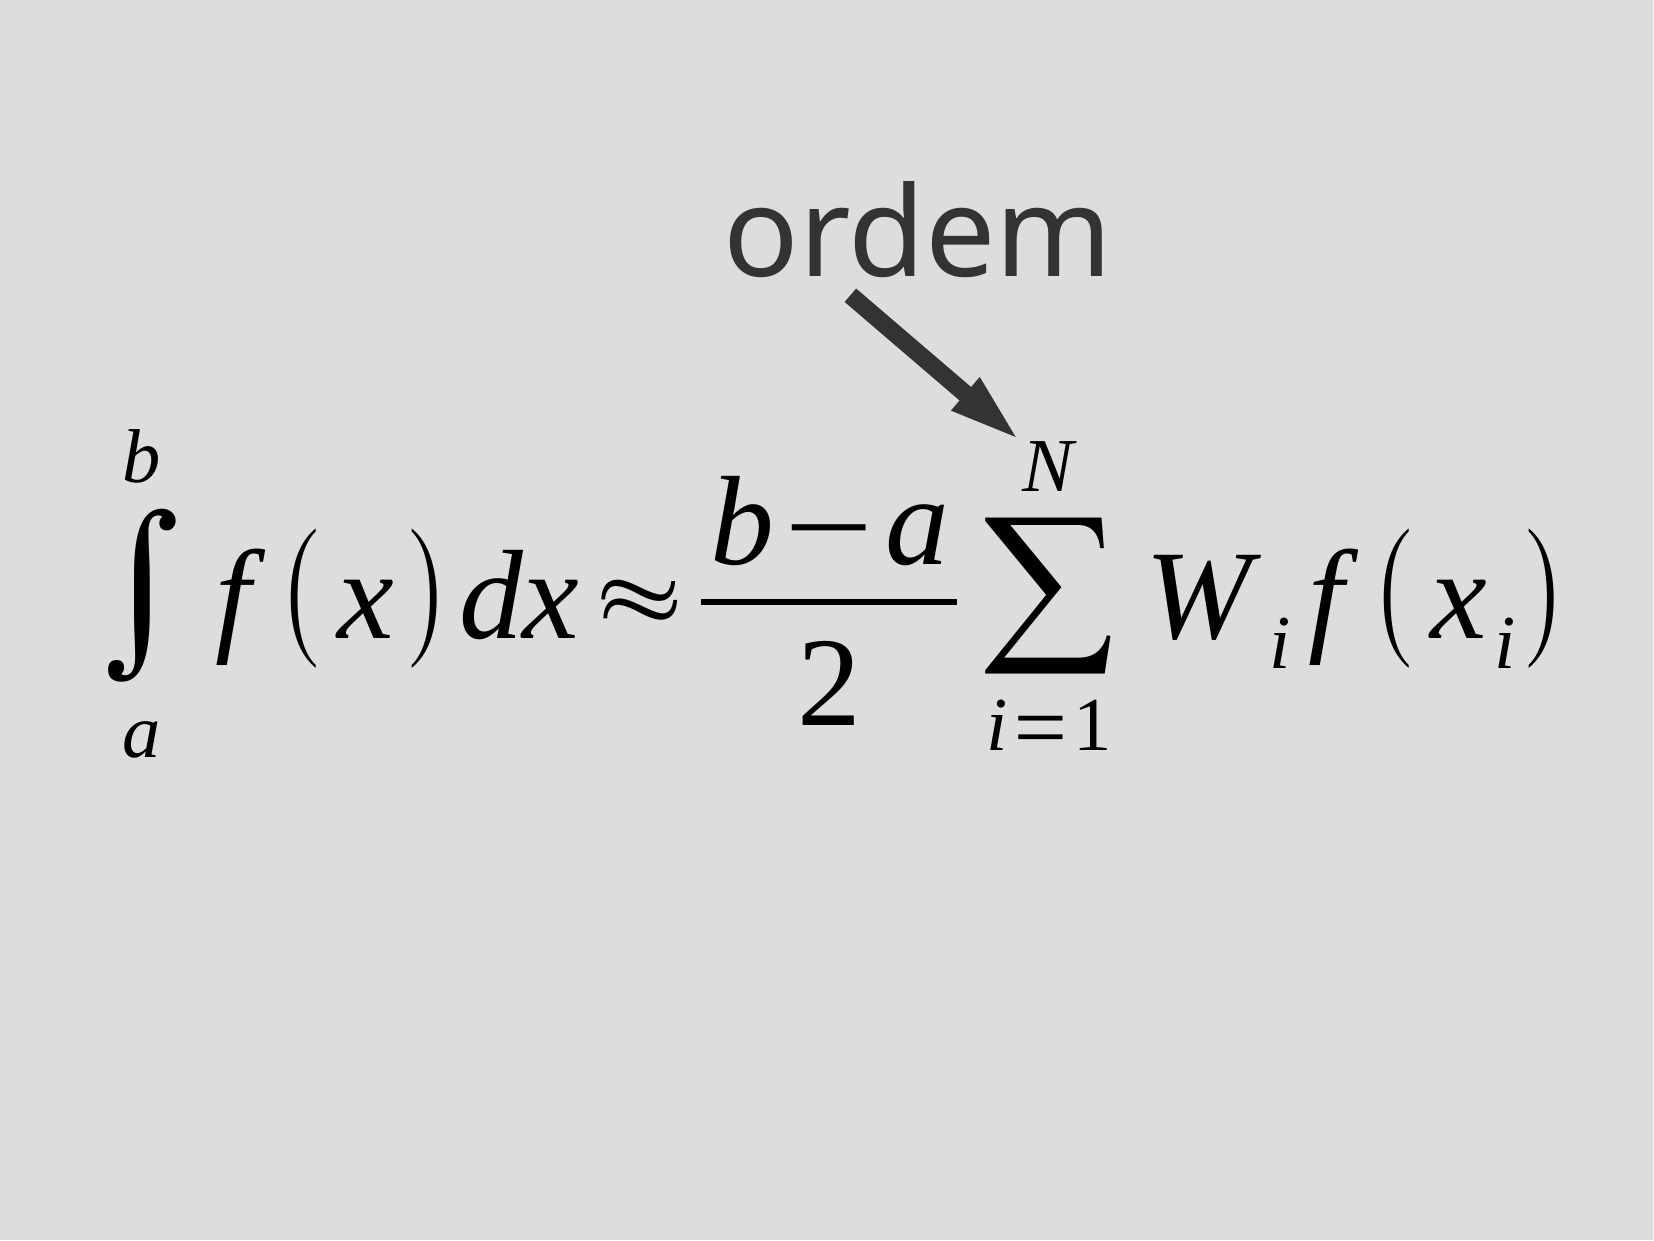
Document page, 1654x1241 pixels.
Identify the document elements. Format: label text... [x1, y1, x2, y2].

chart [81, 414, 1572, 776]
text_box ordem [708, 135, 979, 296]
